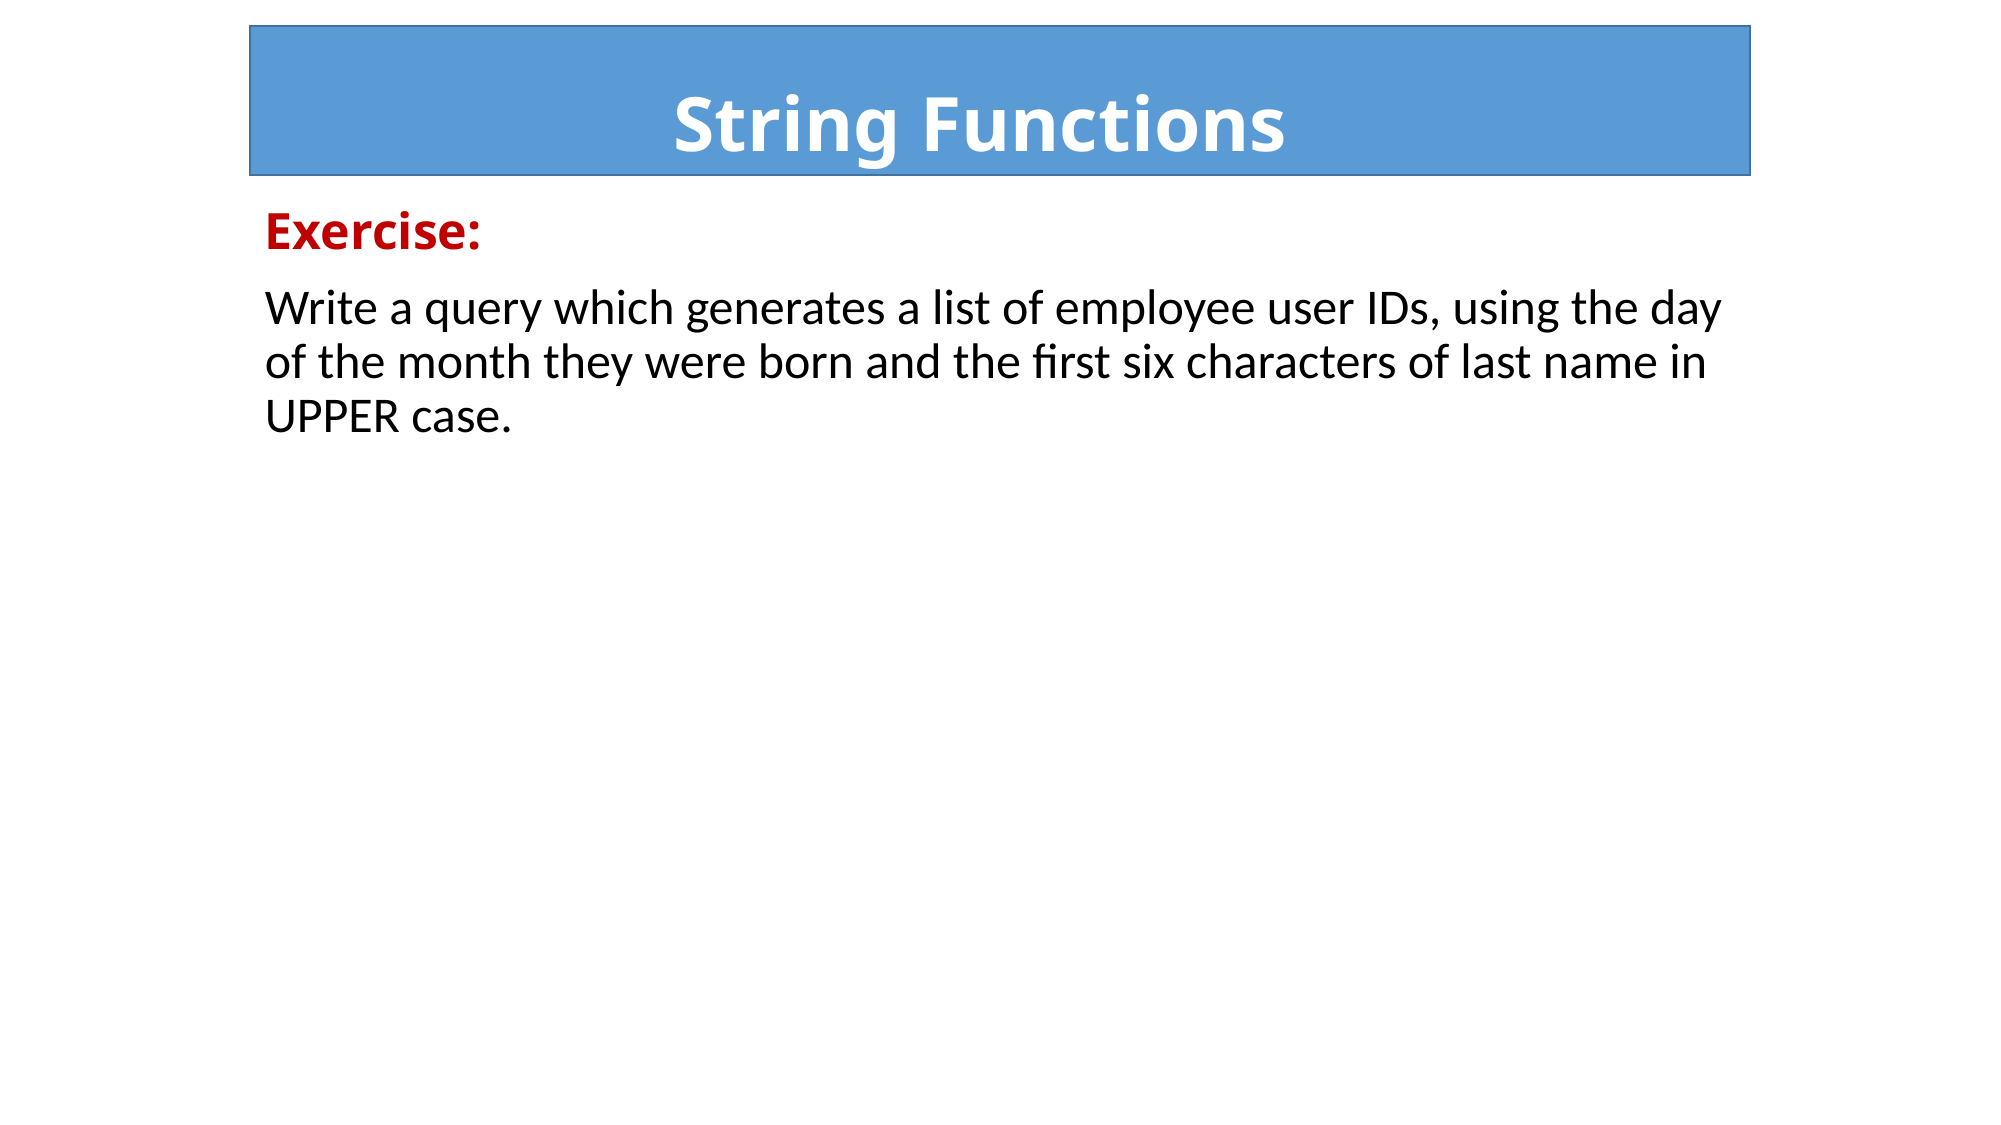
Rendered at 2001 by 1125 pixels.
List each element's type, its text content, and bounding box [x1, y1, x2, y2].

subtitle Exercise: Write a query which generates a list of employee user IDs, using the day of the month they were born and the first six characters of last name in UPPER case. [249, 198, 1750, 1051]
title String Functions [249, 26, 1750, 176]
